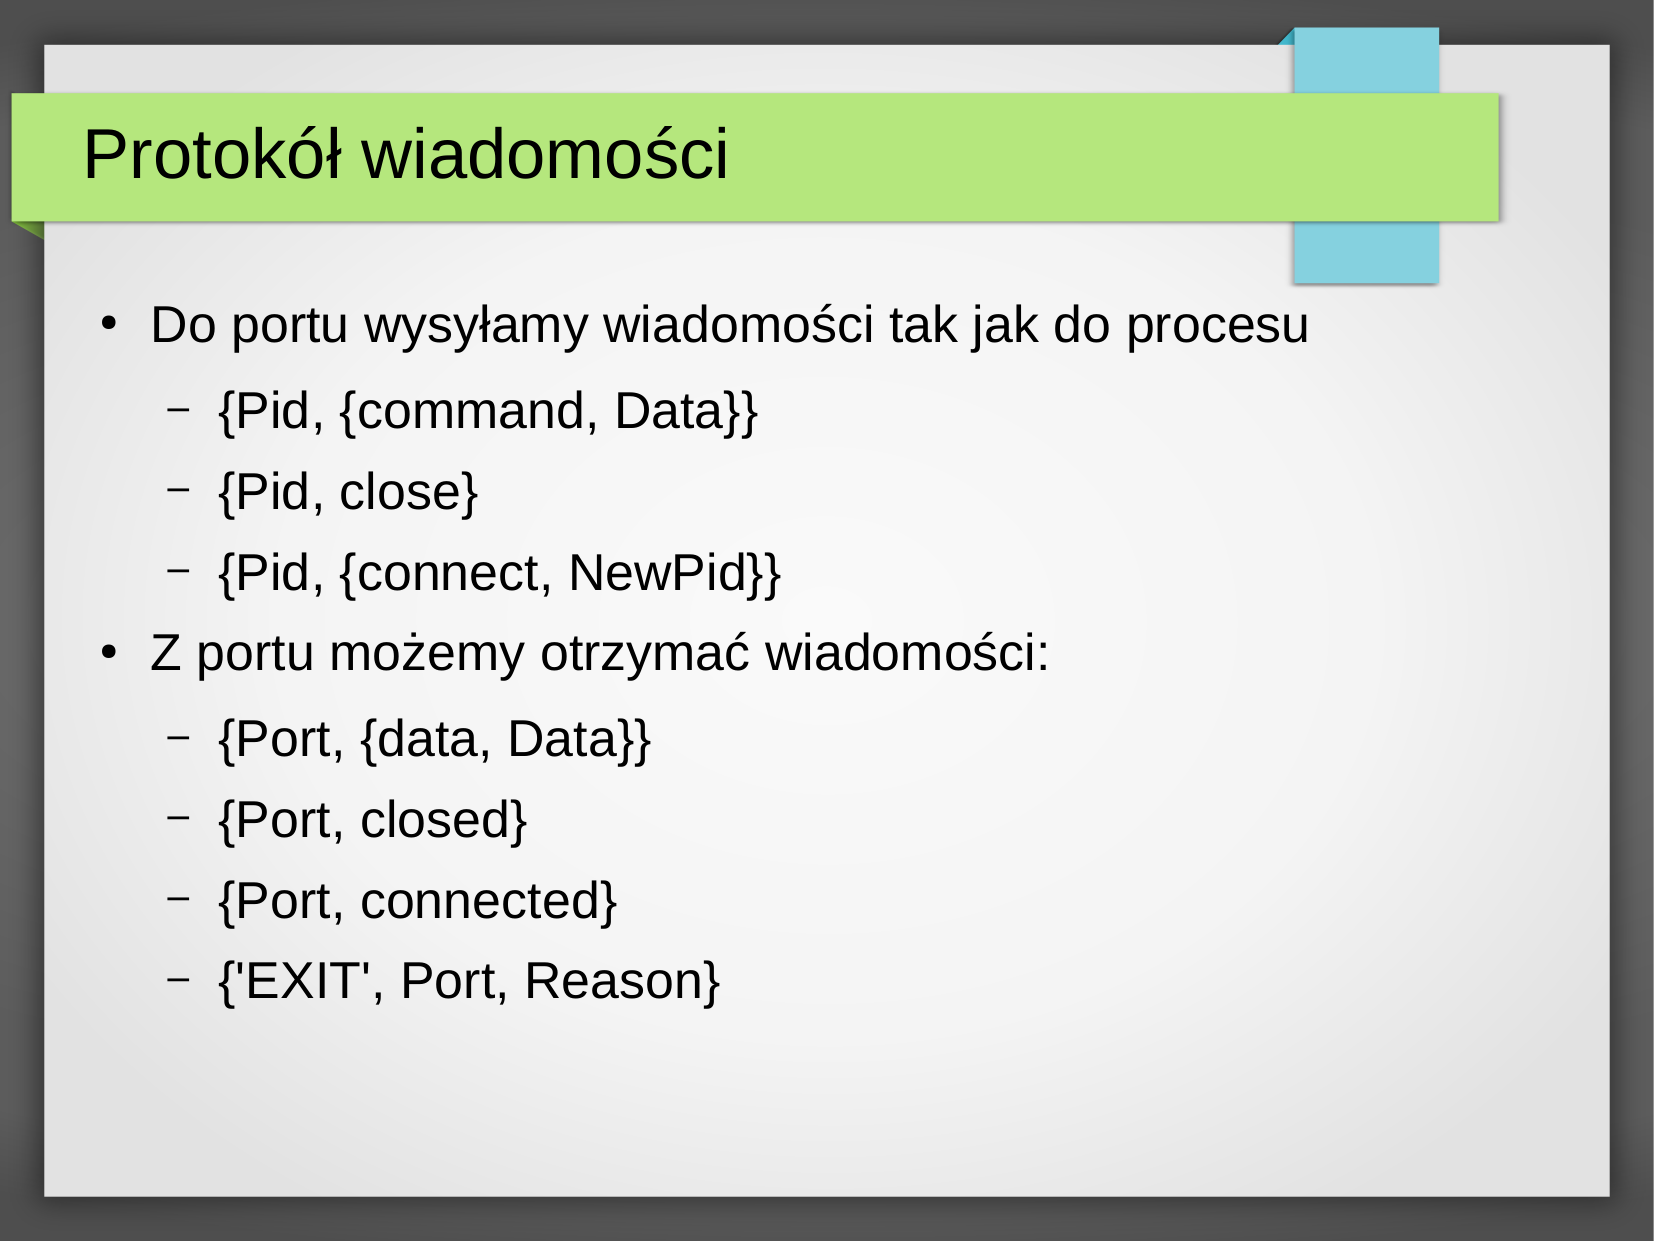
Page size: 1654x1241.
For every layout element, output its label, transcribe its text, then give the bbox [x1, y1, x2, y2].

picture [0, 0, 1654, 1241]
title Protokół wiadomości [82, 94, 1264, 213]
list Do portu wysyłamy wiadomości tak jak do procesu {Pid, {command, Data}} {Pid, close} {Pid, {connect, NewPid}} Z portu możemy otrzymać wiadomości: {Port, {data, Data}} {Port, closed} {Port, connected} {'EXIT', Port, Reason} [82, 295, 1571, 1015]
